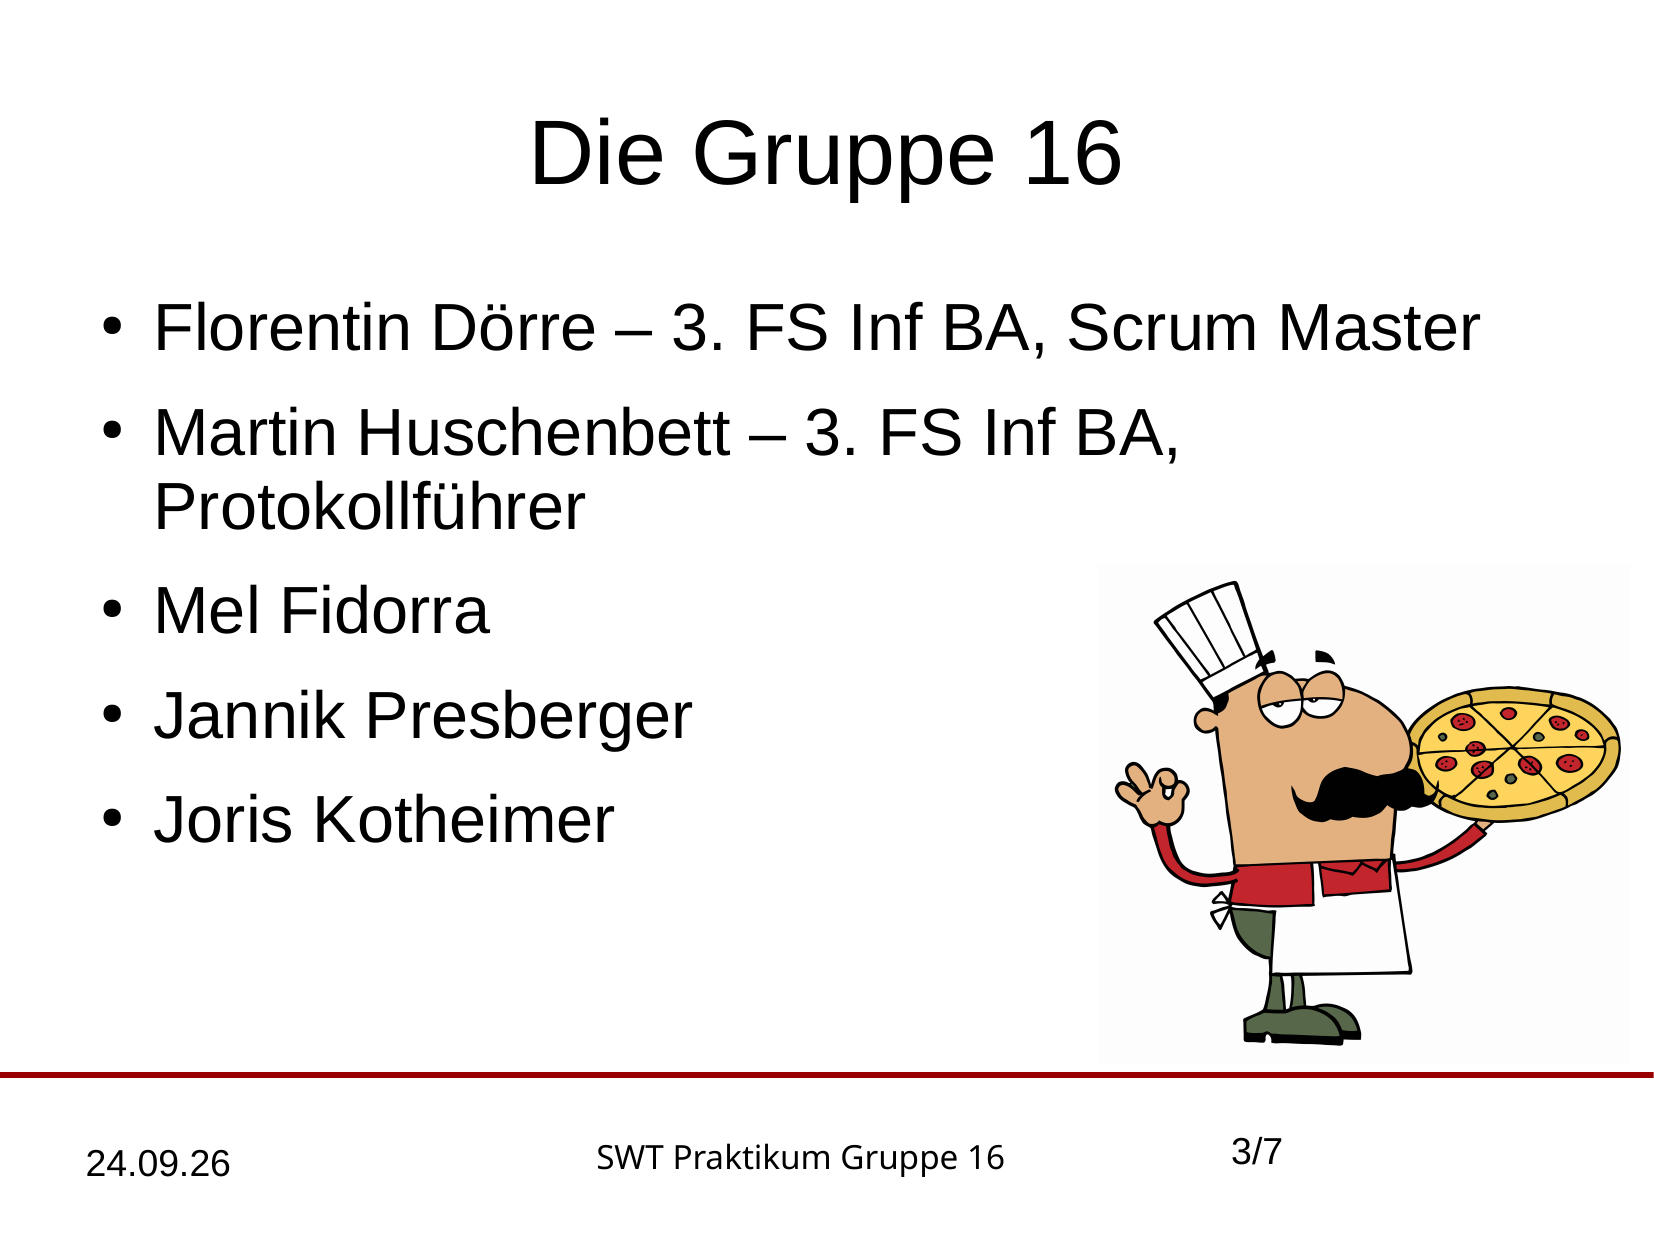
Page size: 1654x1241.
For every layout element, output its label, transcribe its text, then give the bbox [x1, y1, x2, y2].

picture [1098, 565, 1630, 1063]
list Florentin Dörre – 3. FS Inf BA, Scrum Master Martin Huschenbett – 3. FS Inf BA, Protokollführer Mel Fidorra Jannik Presberger Joris Kotheimer [82, 290, 1571, 1010]
title Die Gruppe 16 [82, 49, 1571, 257]
